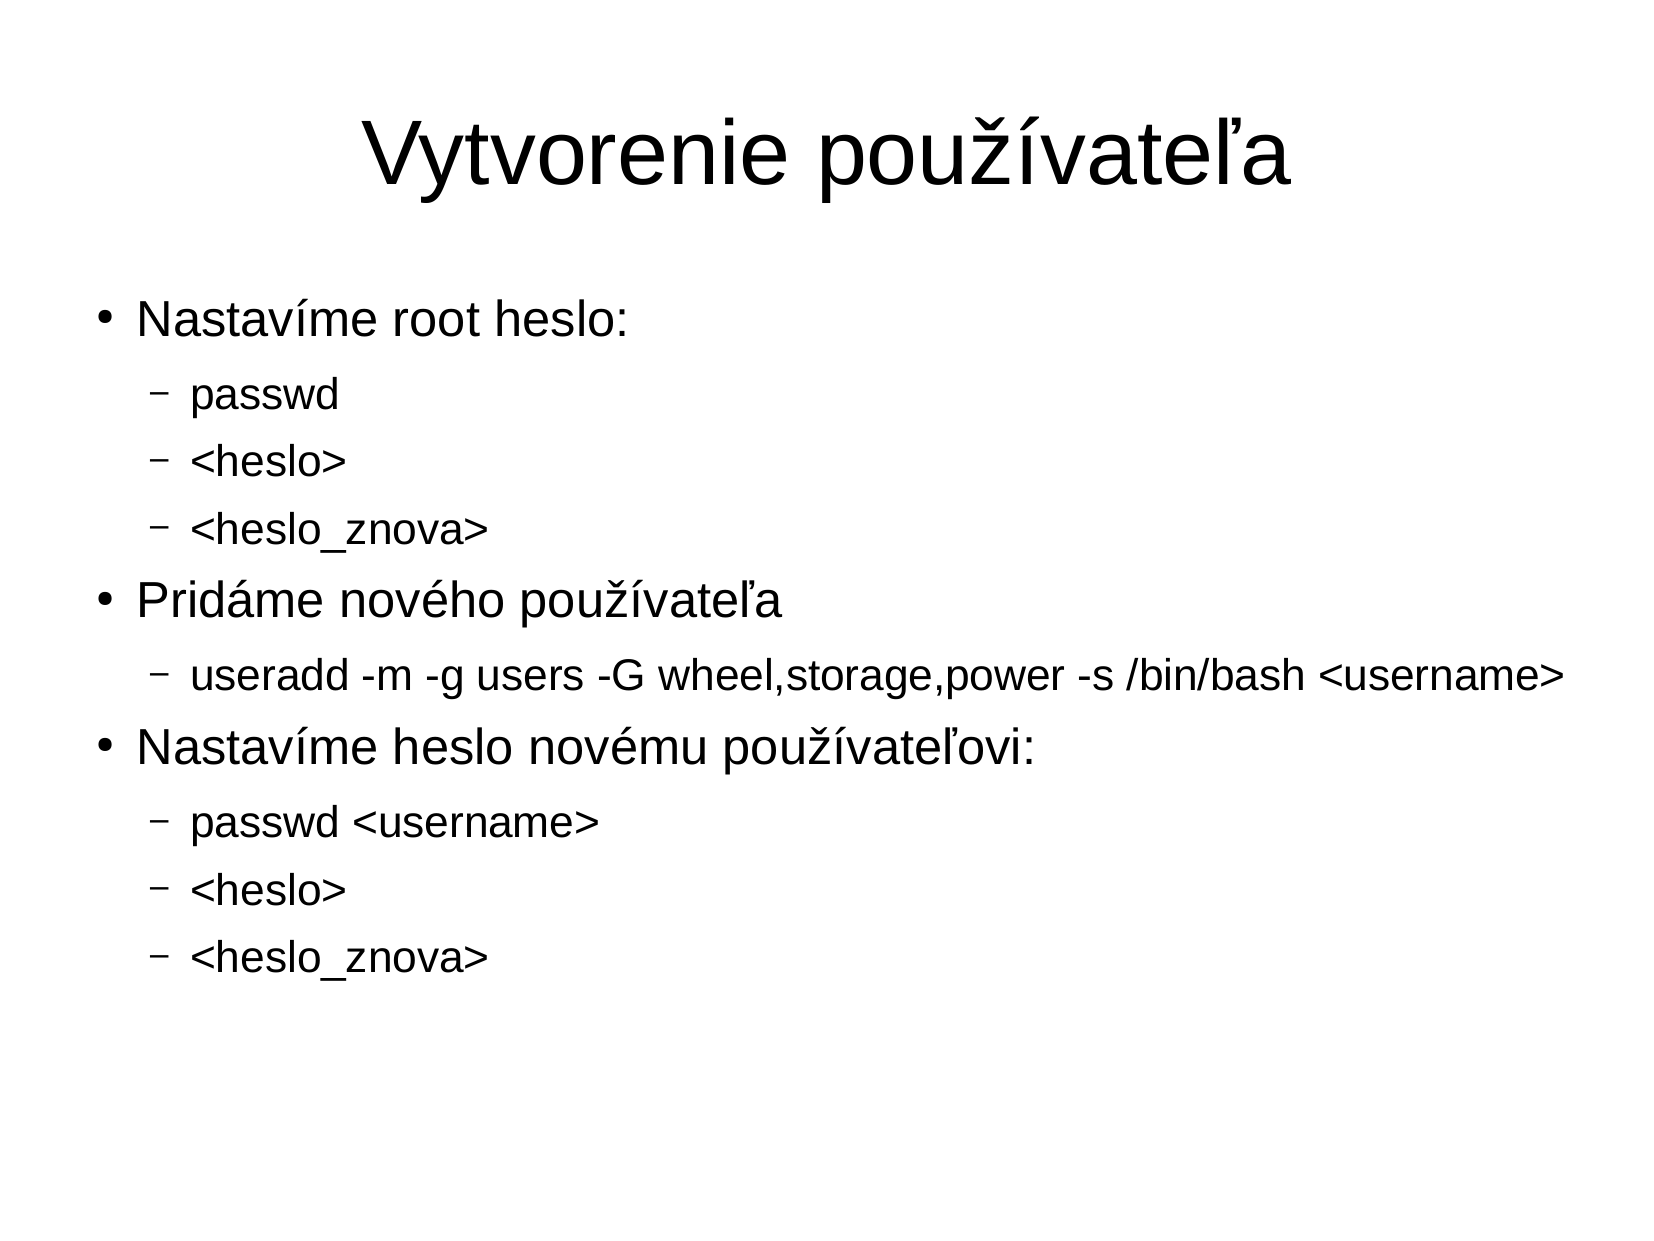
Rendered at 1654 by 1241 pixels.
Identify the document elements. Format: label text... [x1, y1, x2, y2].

title Vytvorenie používateľa [82, 49, 1571, 257]
list Nastavíme root heslo: passwd <heslo> <heslo_znova> Pridáme nového používateľa useradd -m -g users -G wheel,storage,power -s /bin/bash <username> Nastavíme heslo novému používateľovi: passwd <username> <heslo> <heslo_znova> [82, 290, 1571, 1010]
